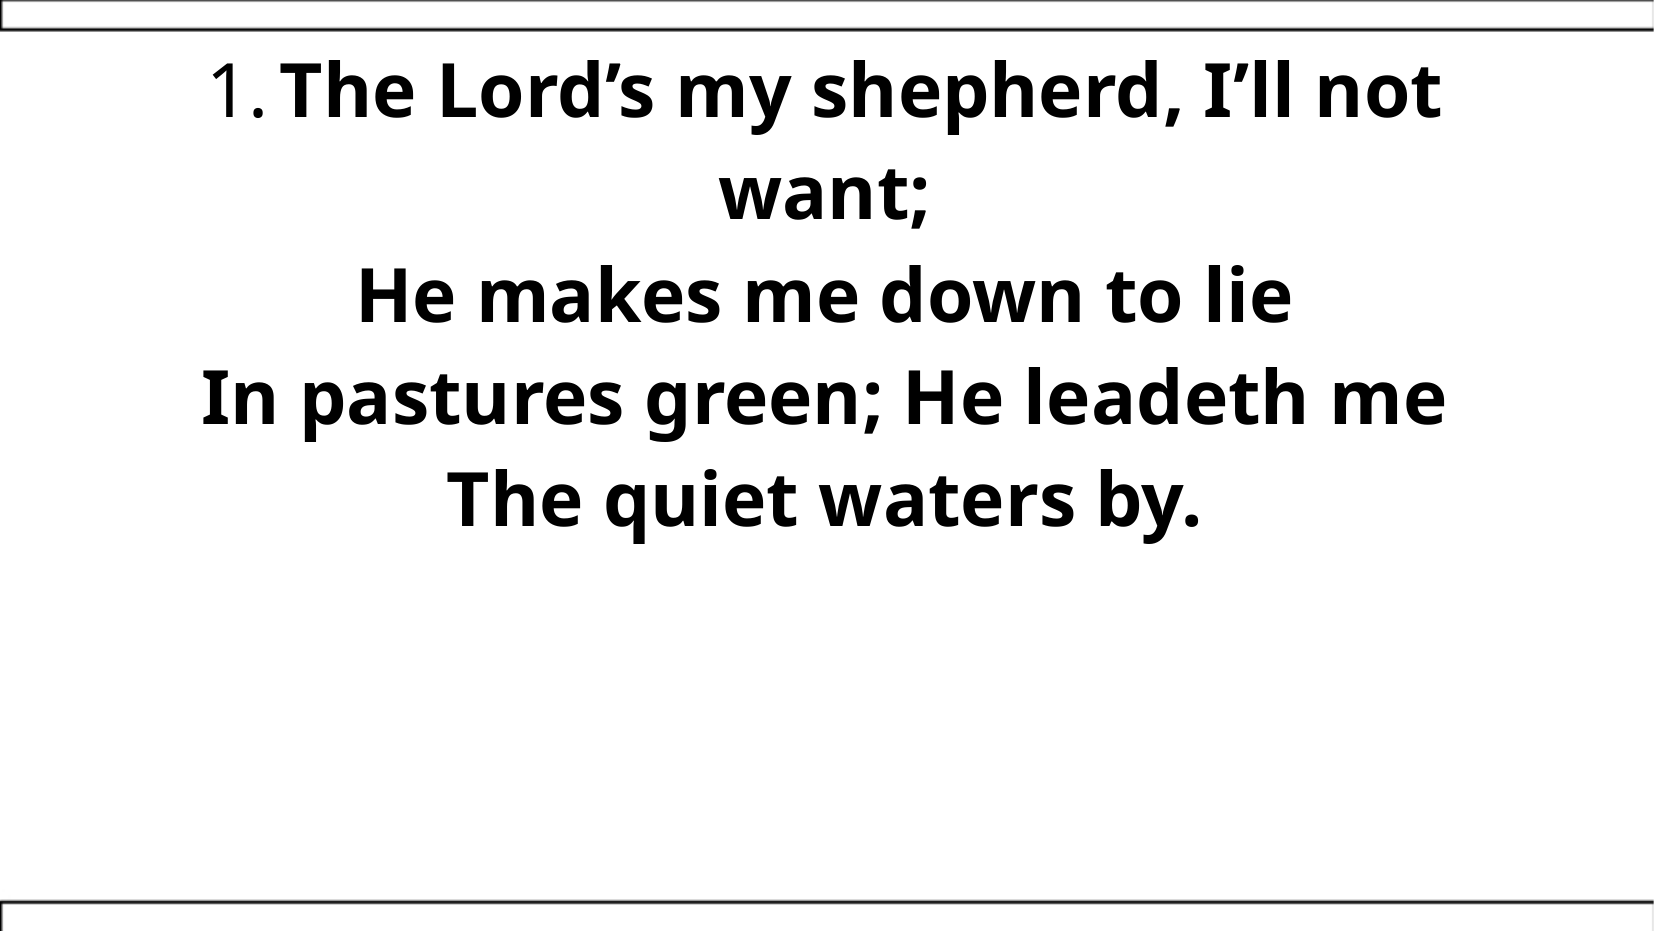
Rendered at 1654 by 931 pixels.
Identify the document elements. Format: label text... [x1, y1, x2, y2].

picture [0, 0, 1654, 931]
text_box 1. The Lord’s my shepherd, I’ll not want; He makes me down to lie In pastures green; He leadeth me The quiet waters by. [90, 30, 1561, 445]
